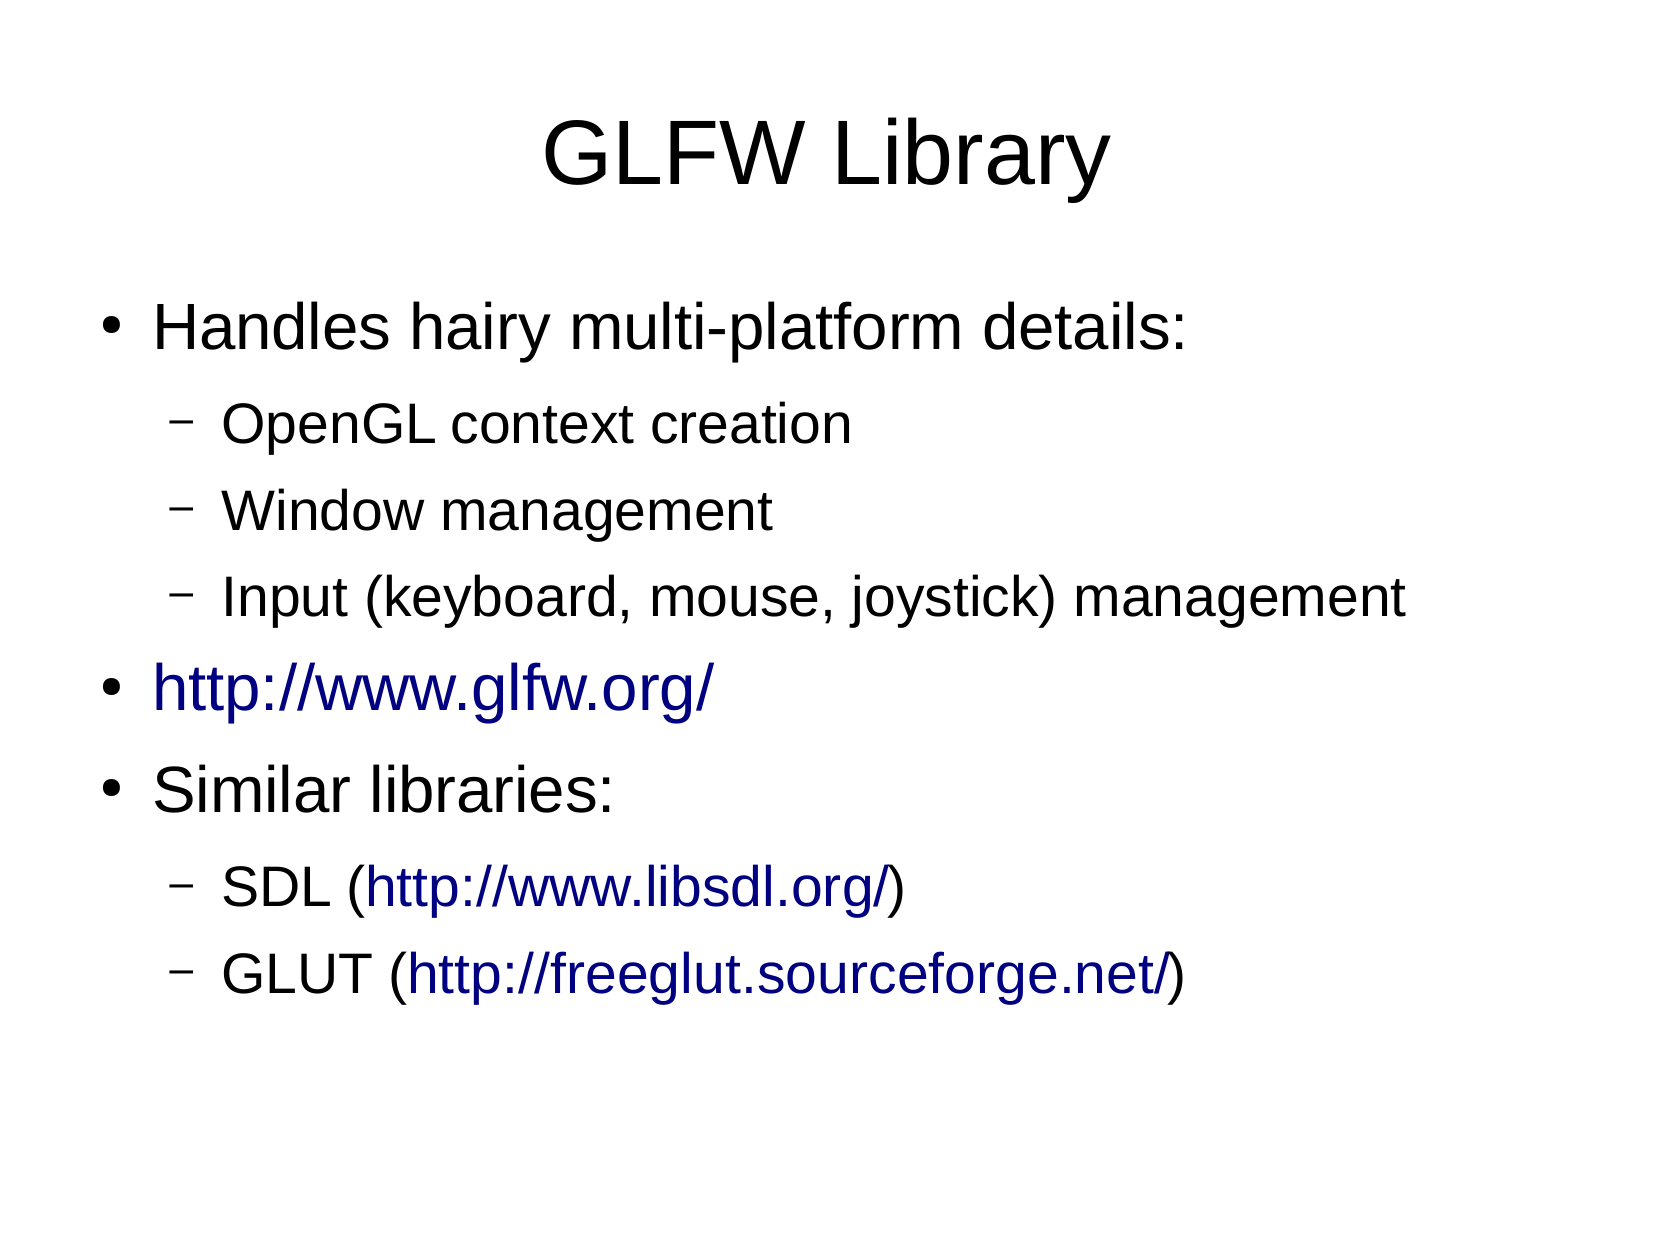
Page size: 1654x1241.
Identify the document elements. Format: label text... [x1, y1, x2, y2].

list Handles hairy multi-platform details: OpenGL context creation Window management Input (keyboard, mouse, joystick) management http://www.glfw.org/ Similar libraries: SDL (http://www.libsdl.org/) GLUT (http://freeglut.sourceforge.net/) [82, 290, 1538, 1010]
title GLFW Library [82, 49, 1571, 257]
